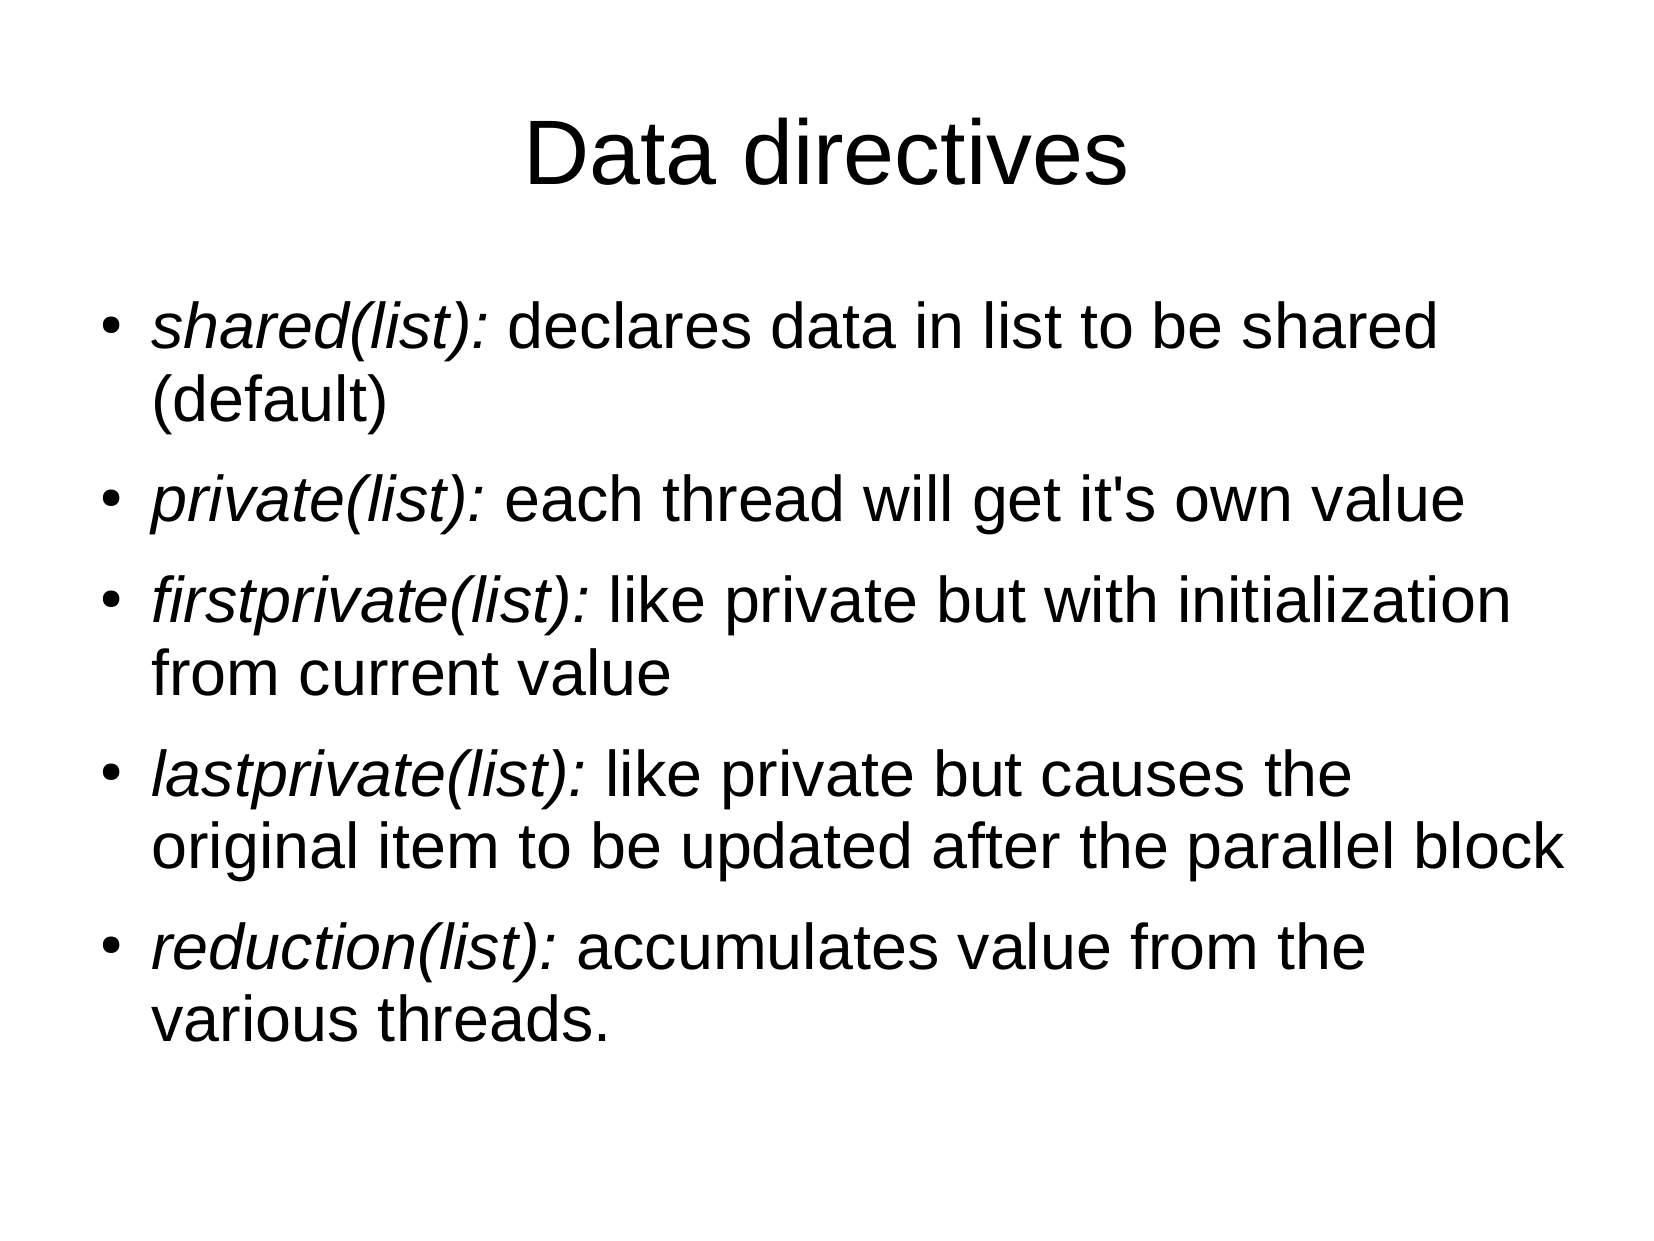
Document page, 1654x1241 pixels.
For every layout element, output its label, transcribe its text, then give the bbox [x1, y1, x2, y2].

list shared(list): declares data in list to be shared (default) private(list): each thread will get it's own value firstprivate(list): like private but with initialization from current value lastprivate(list): like private but causes the original item to be updated after the parallel block reduction(list): accumulates value from the various threads. [82, 290, 1571, 1109]
title Data directives [82, 49, 1571, 257]
